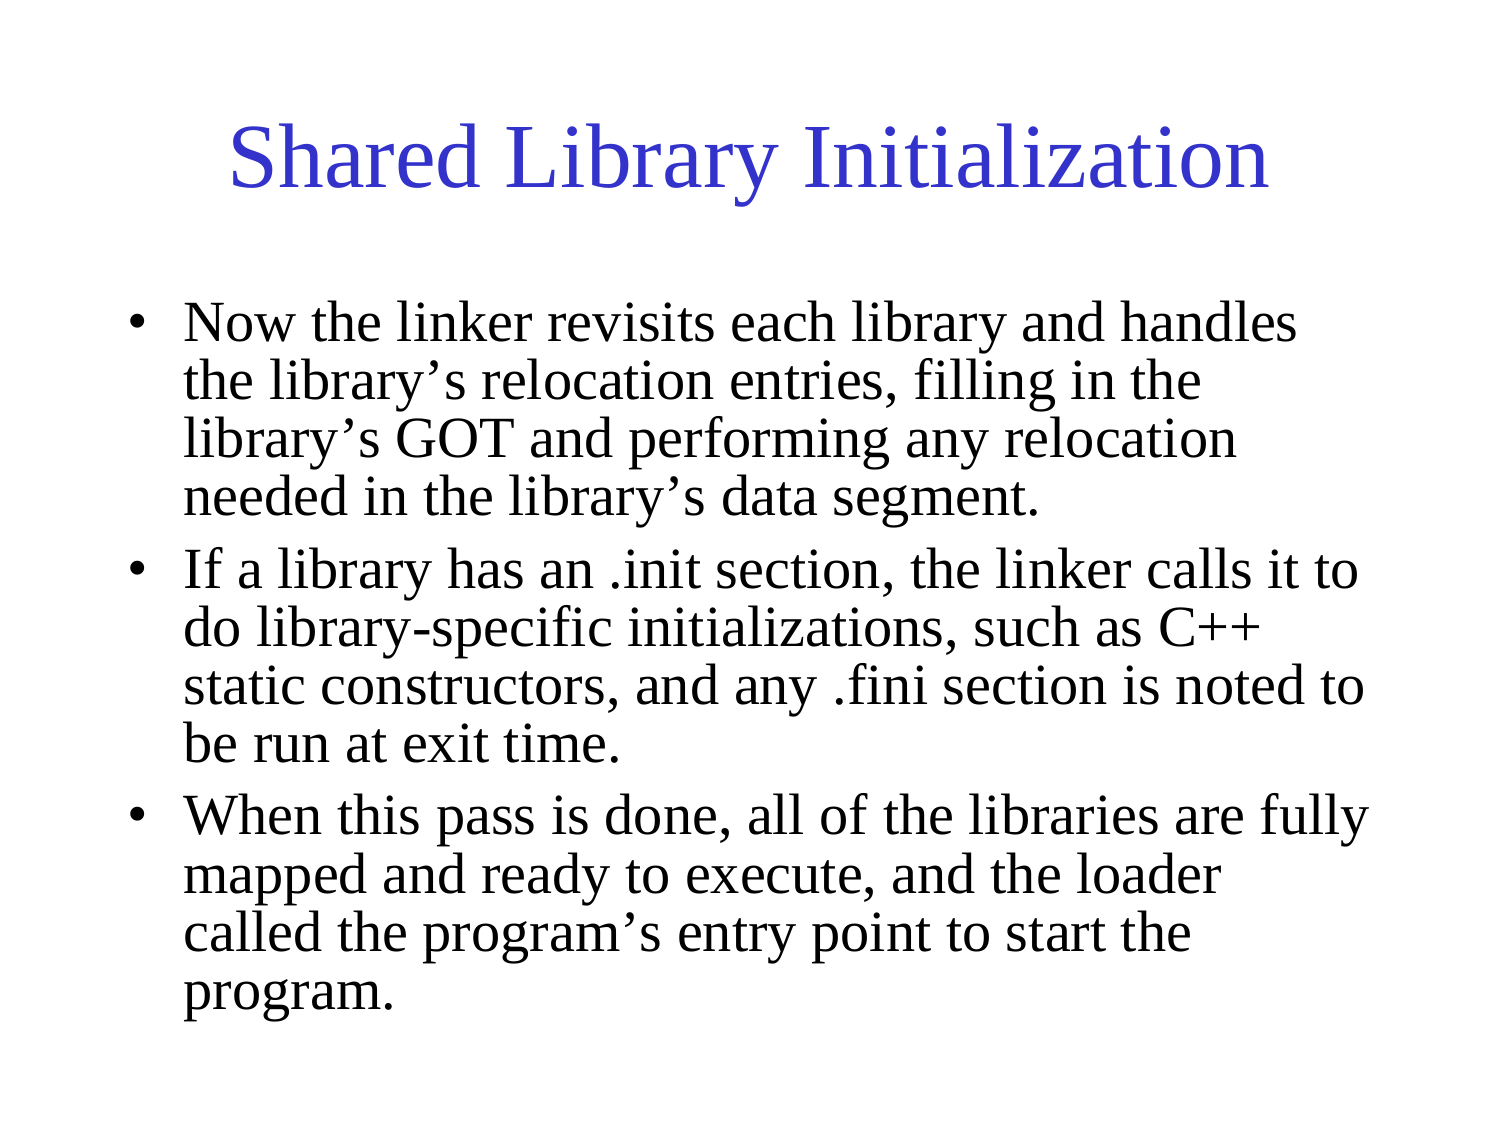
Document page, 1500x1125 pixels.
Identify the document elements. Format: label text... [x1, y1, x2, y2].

list Now the linker revisits each library and handles the library’s relocation entries, filling in the library’s GOT and performing any relocation needed in the library’s data segment. If a library has an .init section, the linker calls it to do library-specific initializations, such as C++ static constructors, and any .fini section is noted to be run at exit time. When this pass is done, all of the libraries are fully mapped and ready to execute, and the loader called the program’s entry point to start the program. [112, 287, 1388, 1088]
title Shared Library Initialization [112, 62, 1388, 250]
